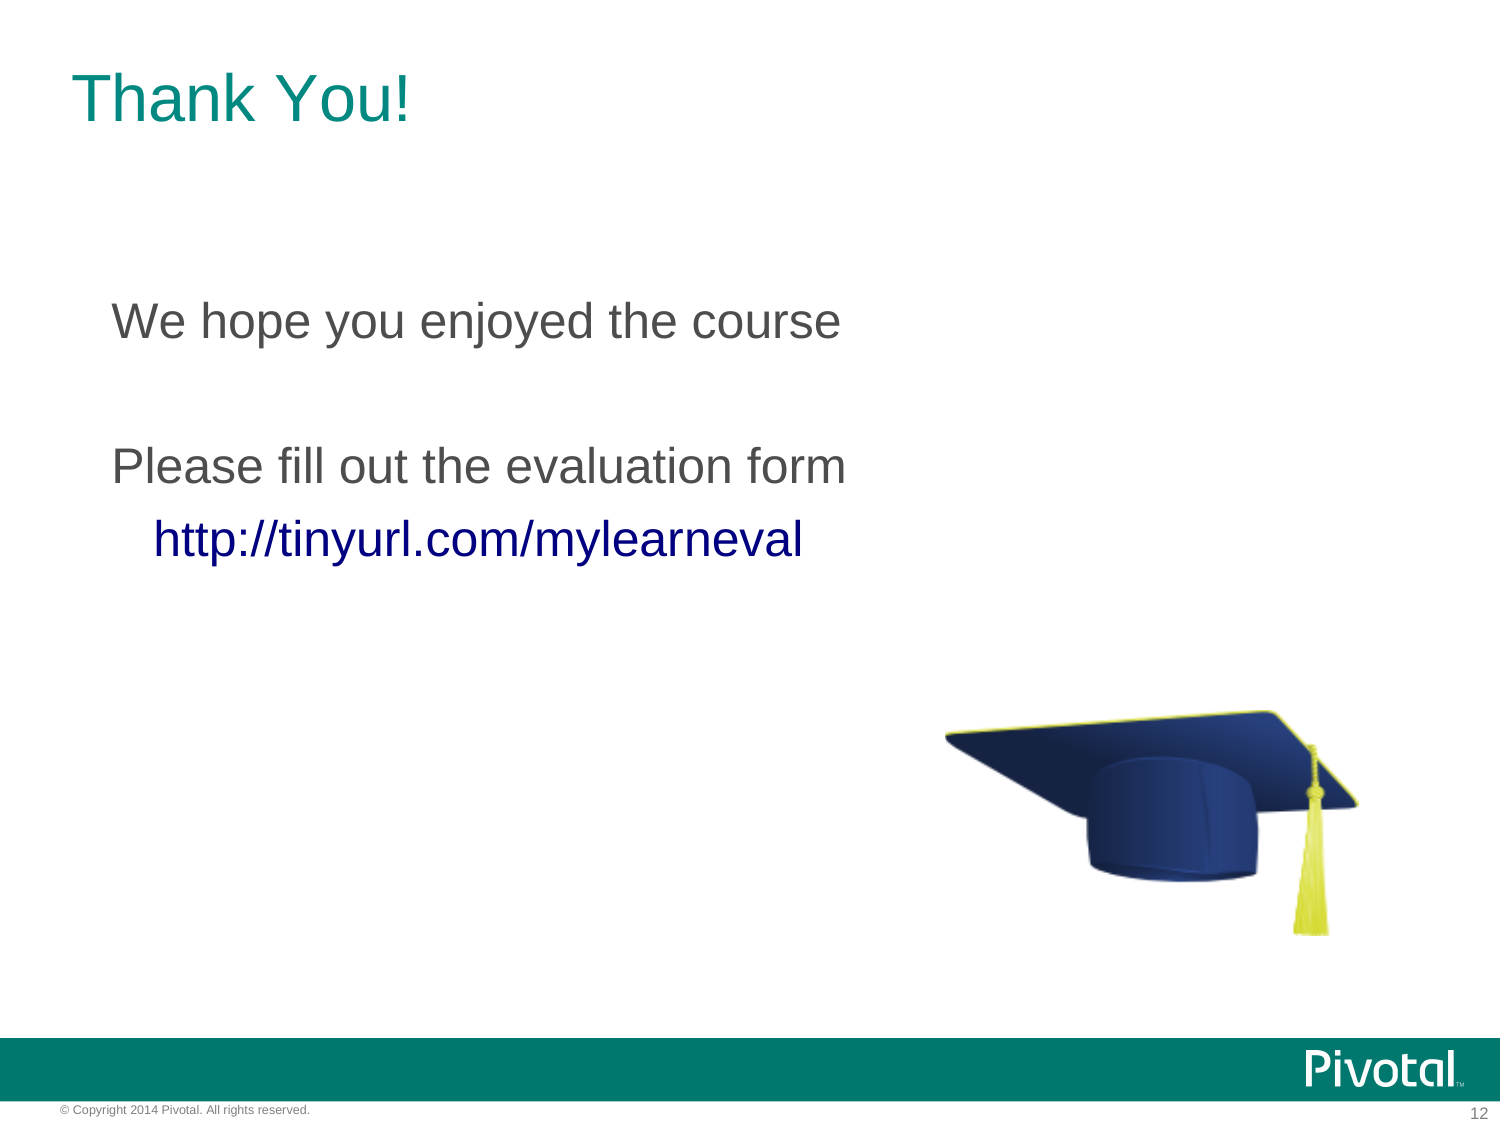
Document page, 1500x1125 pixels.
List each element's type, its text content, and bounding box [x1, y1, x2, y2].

title Thank You! [56, 0, 1089, 190]
picture [1306, 1050, 1464, 1087]
picture [945, 710, 1359, 937]
list We hope you enjoyed the course Please fill out the evaluation form http://tinyurl.com/mylearneval [96, 281, 1388, 944]
